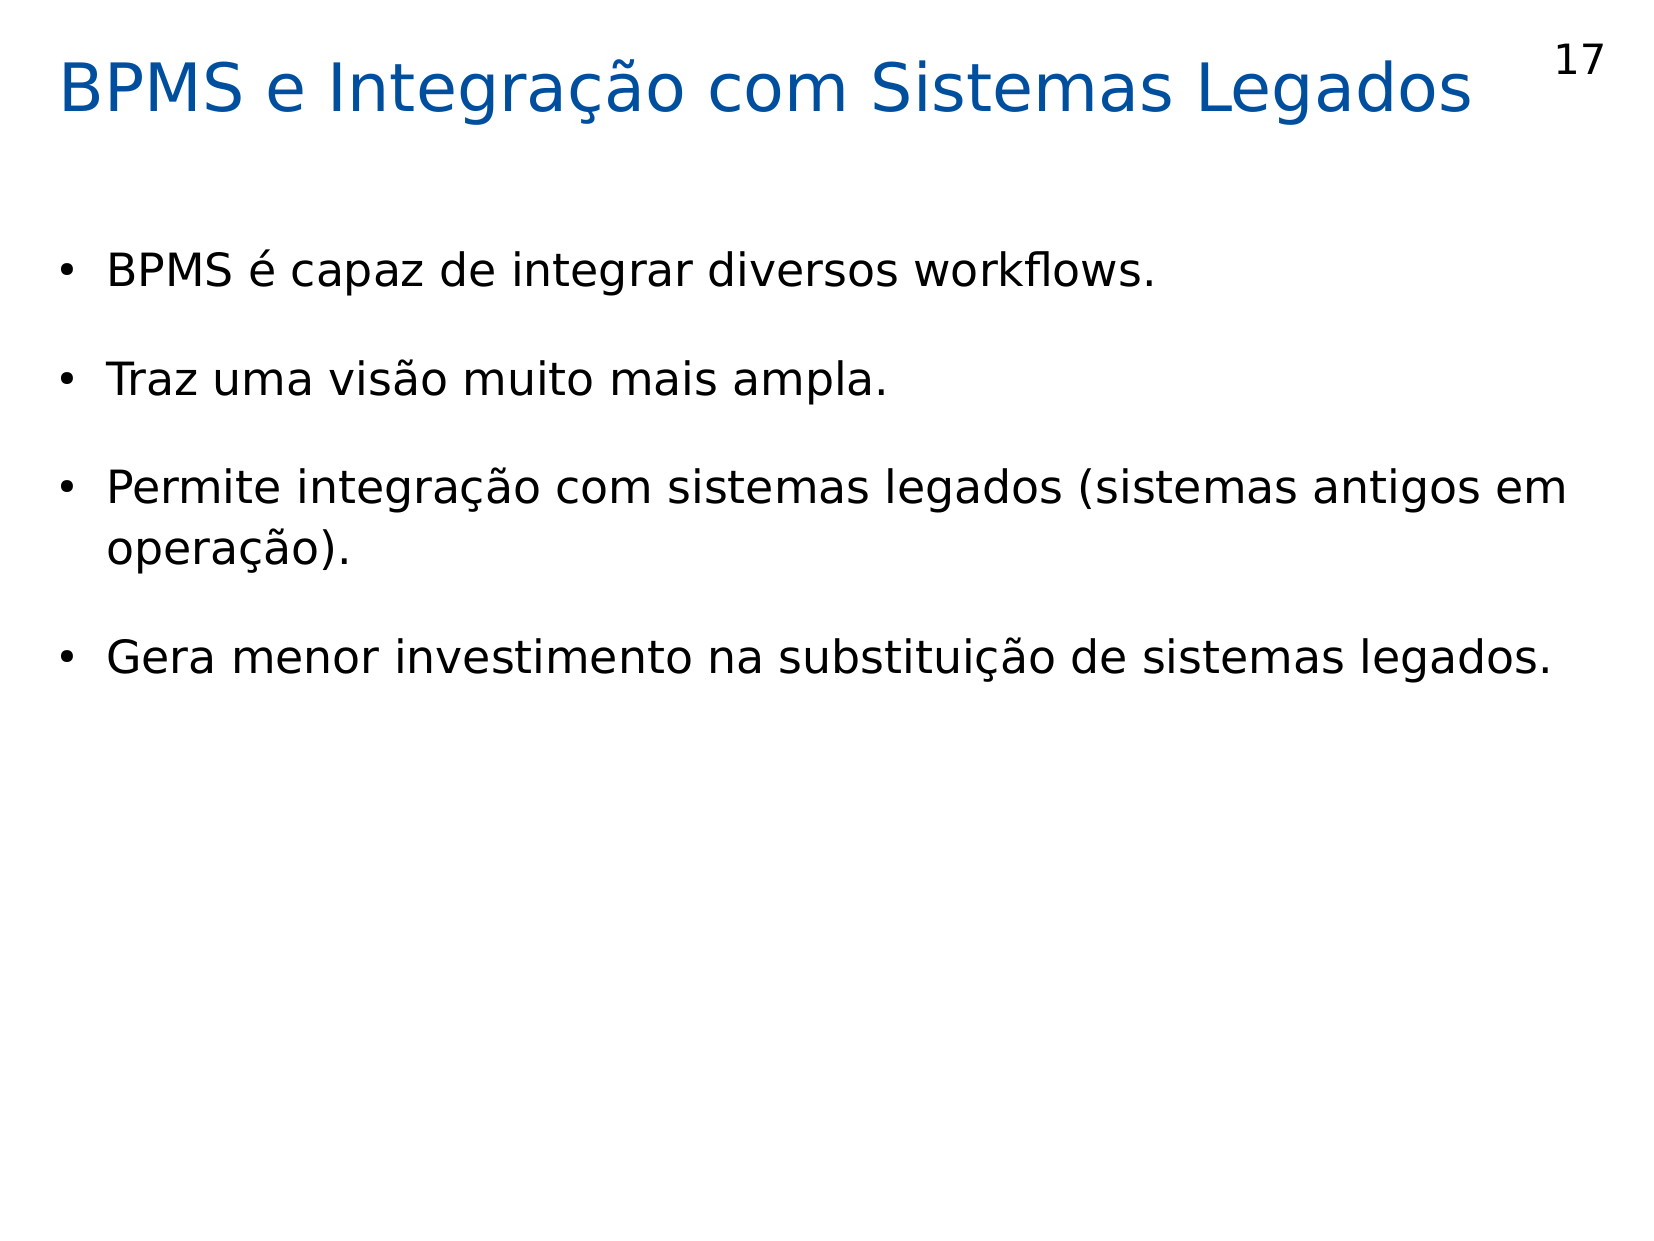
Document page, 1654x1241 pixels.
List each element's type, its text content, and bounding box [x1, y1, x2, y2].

title BPMS e Integração com Sistemas Legados [59, 29, 1506, 148]
list BPMS é capaz de integrar diversos workflows. Traz uma visão muito mais ampla. Permite integração com sistemas legados (sistemas antigos em operação). Gera menor investimento na substituição de sistemas legados. [59, 236, 1595, 1211]
